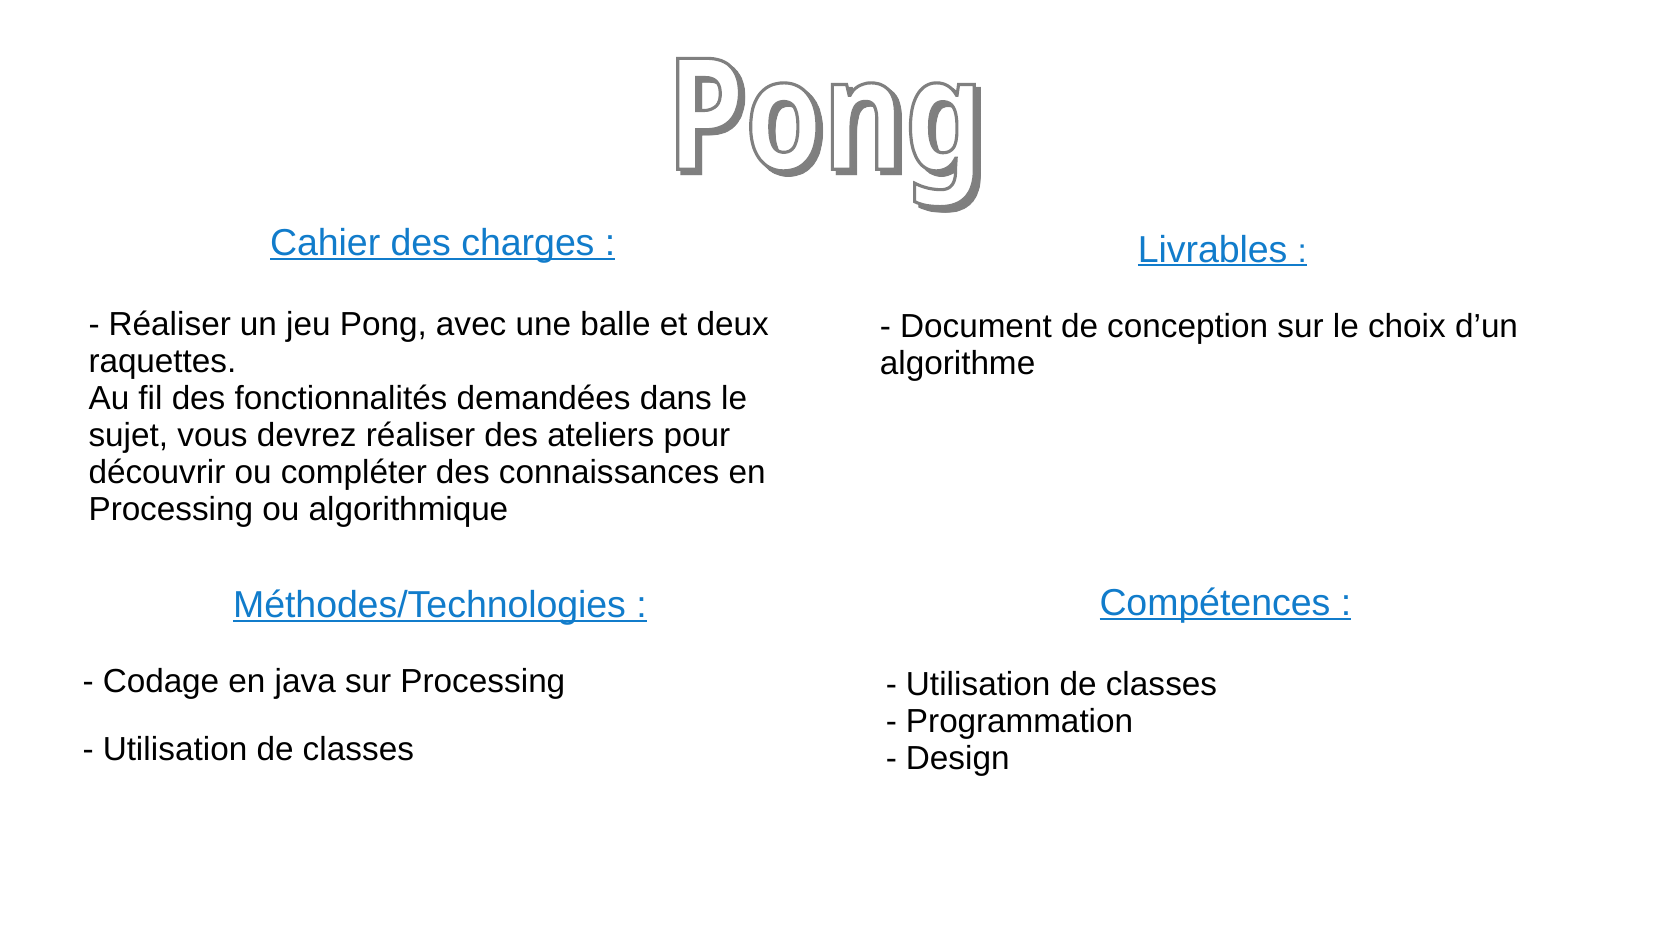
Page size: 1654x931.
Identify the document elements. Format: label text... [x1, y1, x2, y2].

text_box Pong [750, 82, 817, 171]
text_box Pong [910, 82, 975, 207]
text_box Méthodes/Technologies : - Codage en java sur Processing - Utilisation de classes [82, 531, 798, 827]
text_box Compétences : - Utilisation de classes - Programmation - Design [885, 531, 1565, 827]
text_box Pong [832, 82, 896, 170]
text_box Pong [677, 58, 740, 170]
text_box Livrables : - Document de conception sur le choix d’un algorithme [879, 147, 1565, 462]
subtitle Cahier des charges : - Réaliser un jeu Pong, avec une balle et deux raquettes. Au fil des fonctionnalités demandées dans le sujet, vous devrez réaliser des ateliers pour découvrir ou compléter des connaissances en Processing ou algorithmique [88, 217, 798, 531]
